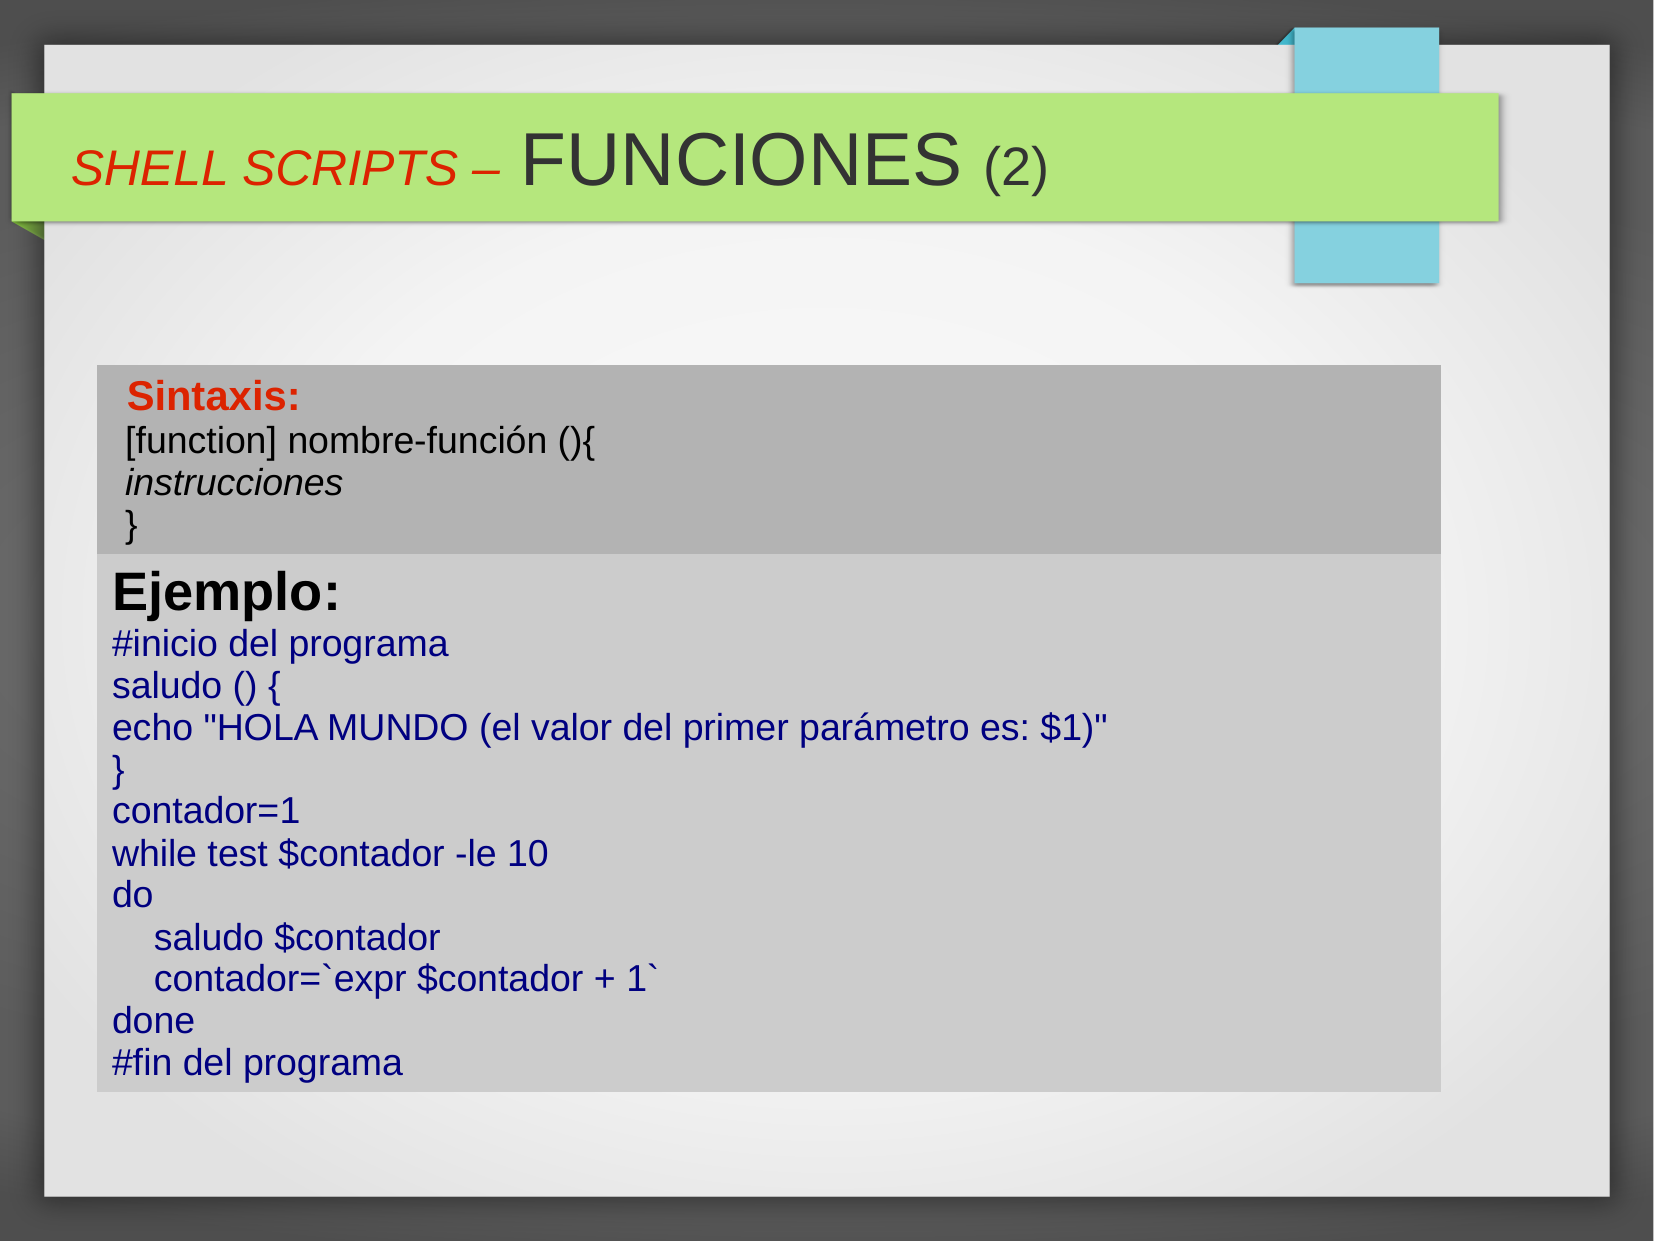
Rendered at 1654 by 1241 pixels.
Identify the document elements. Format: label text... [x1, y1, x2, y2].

table_cell Ejemplo: #inicio del programa saludo () { echo "HOLA MUNDO (el valor del primer parámetro es: $1)" } contador=1 while test $contador -le 10 do saludo $contador contador=`expr $contador + 1` done #fin del programa [97, 554, 1441, 1092]
title SHELL SCRIPTS – FUNCIONES (2) [70, 106, 1229, 213]
table_header Sintaxis: [function] nombre-función (){ instrucciones } [97, 365, 1441, 554]
picture [0, 0, 1654, 1241]
